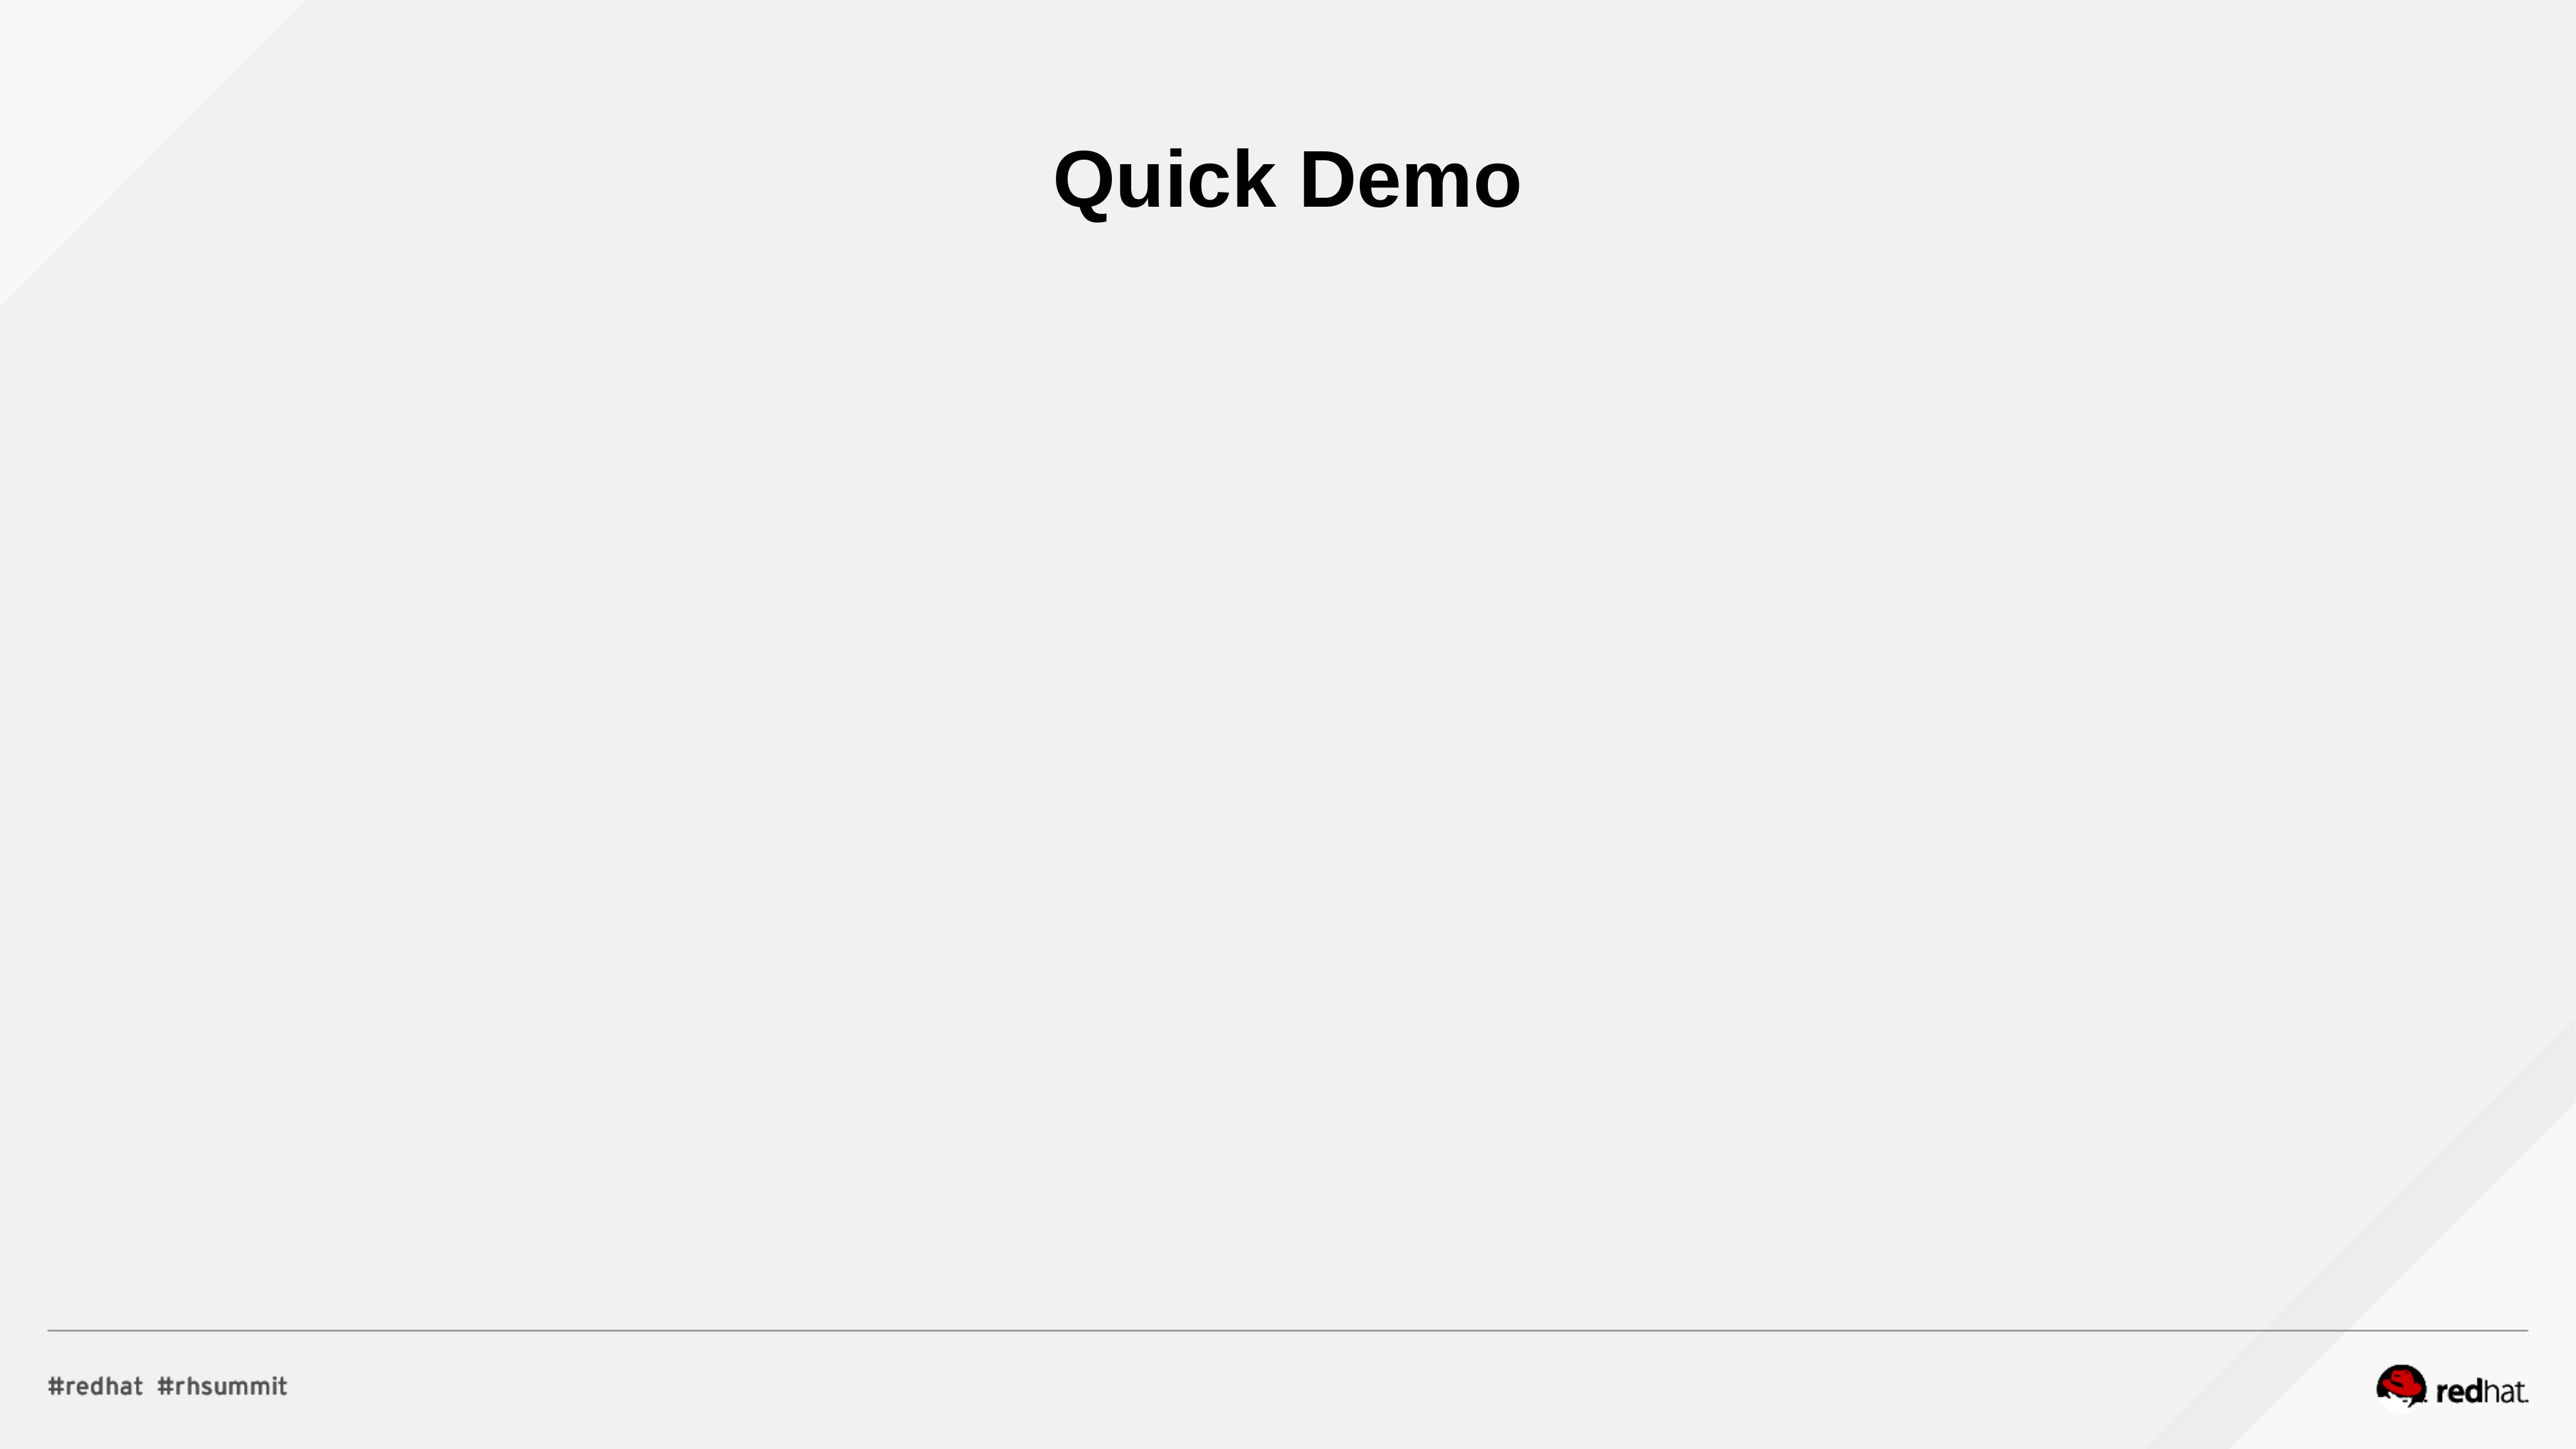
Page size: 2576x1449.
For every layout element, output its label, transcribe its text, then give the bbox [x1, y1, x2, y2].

picture [0, 0, 2576, 1449]
title Quick Demo [129, 57, 2447, 300]
